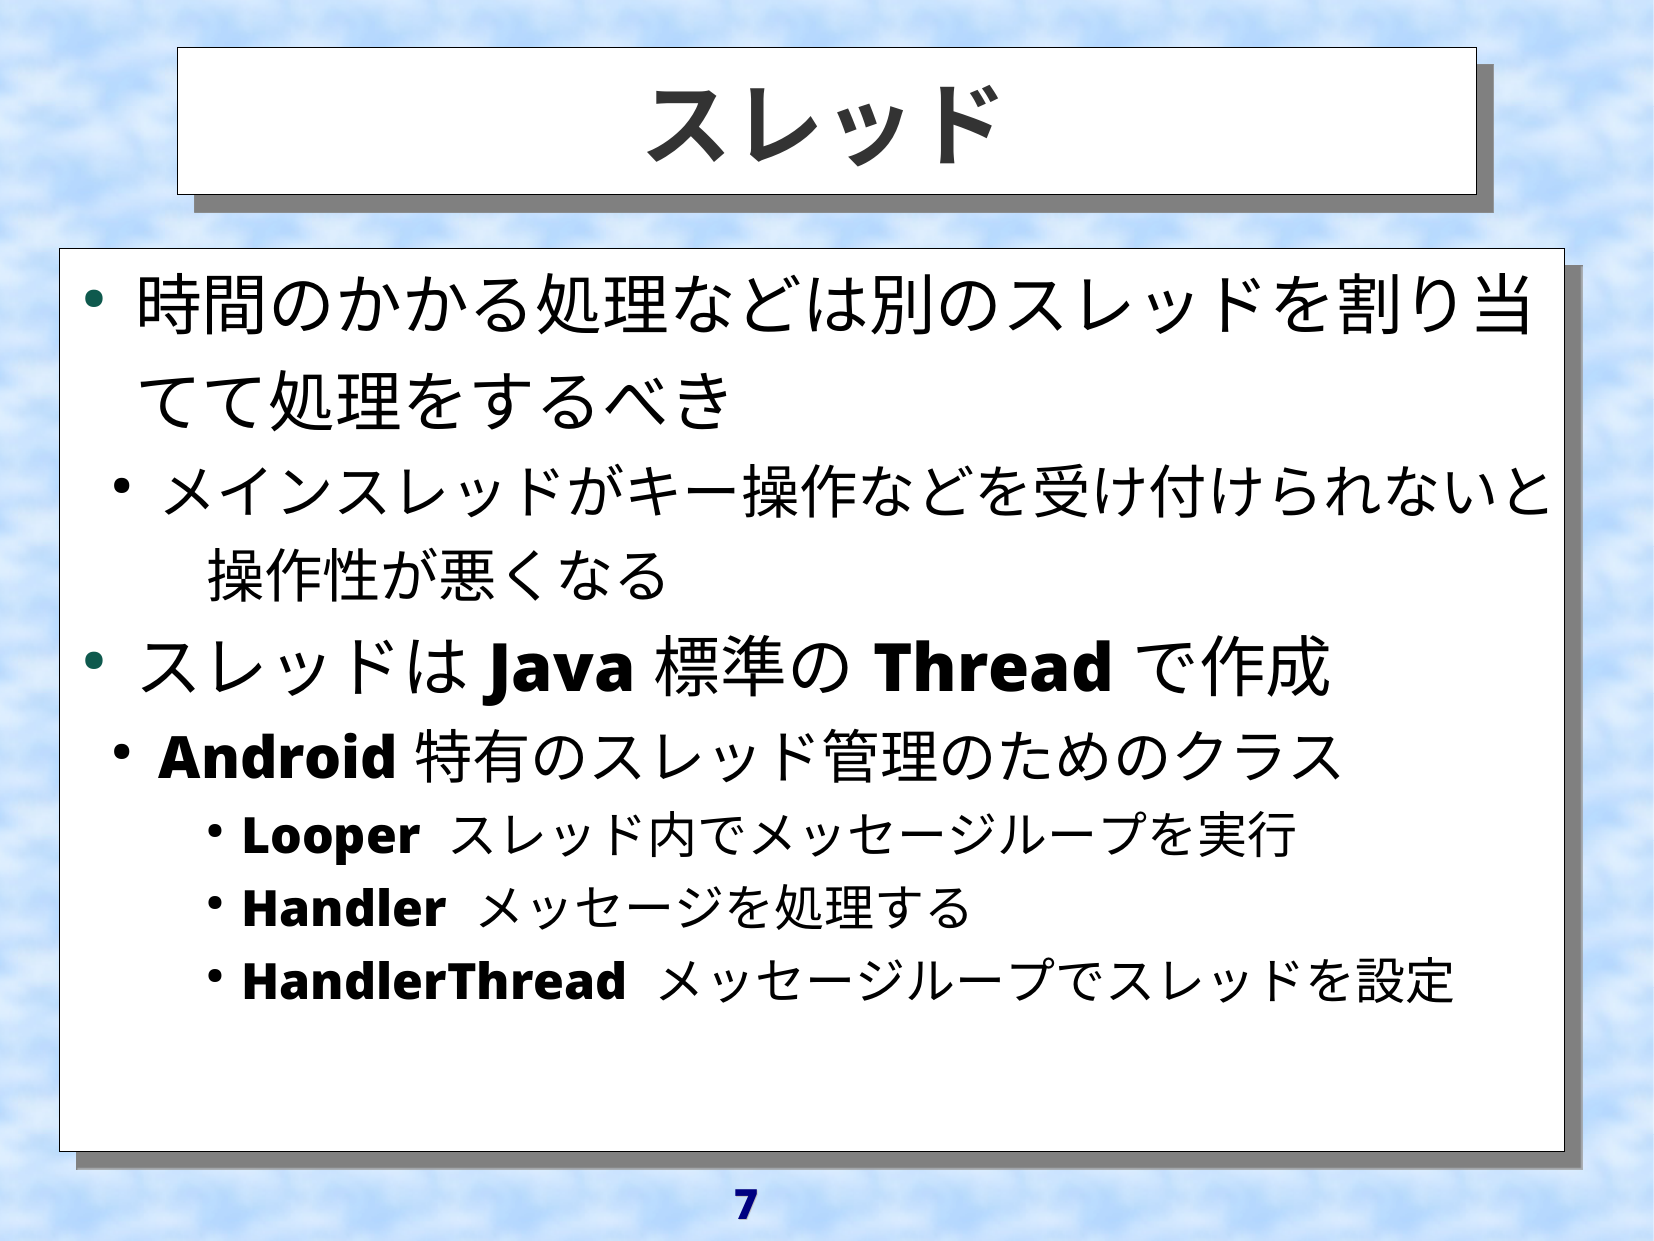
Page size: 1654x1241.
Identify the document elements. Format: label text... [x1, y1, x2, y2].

title スレッド [218, 49, 1430, 187]
picture [0, 0, 1654, 1241]
list 時間のかかる処理などは別のスレッドを割り当てて処理をするべき メインスレッドがキー操作などを受け付けられないと操作性が悪くなる スレッドはJava標準のThreadで作成 Android特有のスレッド管理のためのクラス Looper スレッド内でメッセージループを実行 Handler メッセージを処理する HandlerThread メッセージループでスレッドを設定 [64, 252, 1565, 1108]
